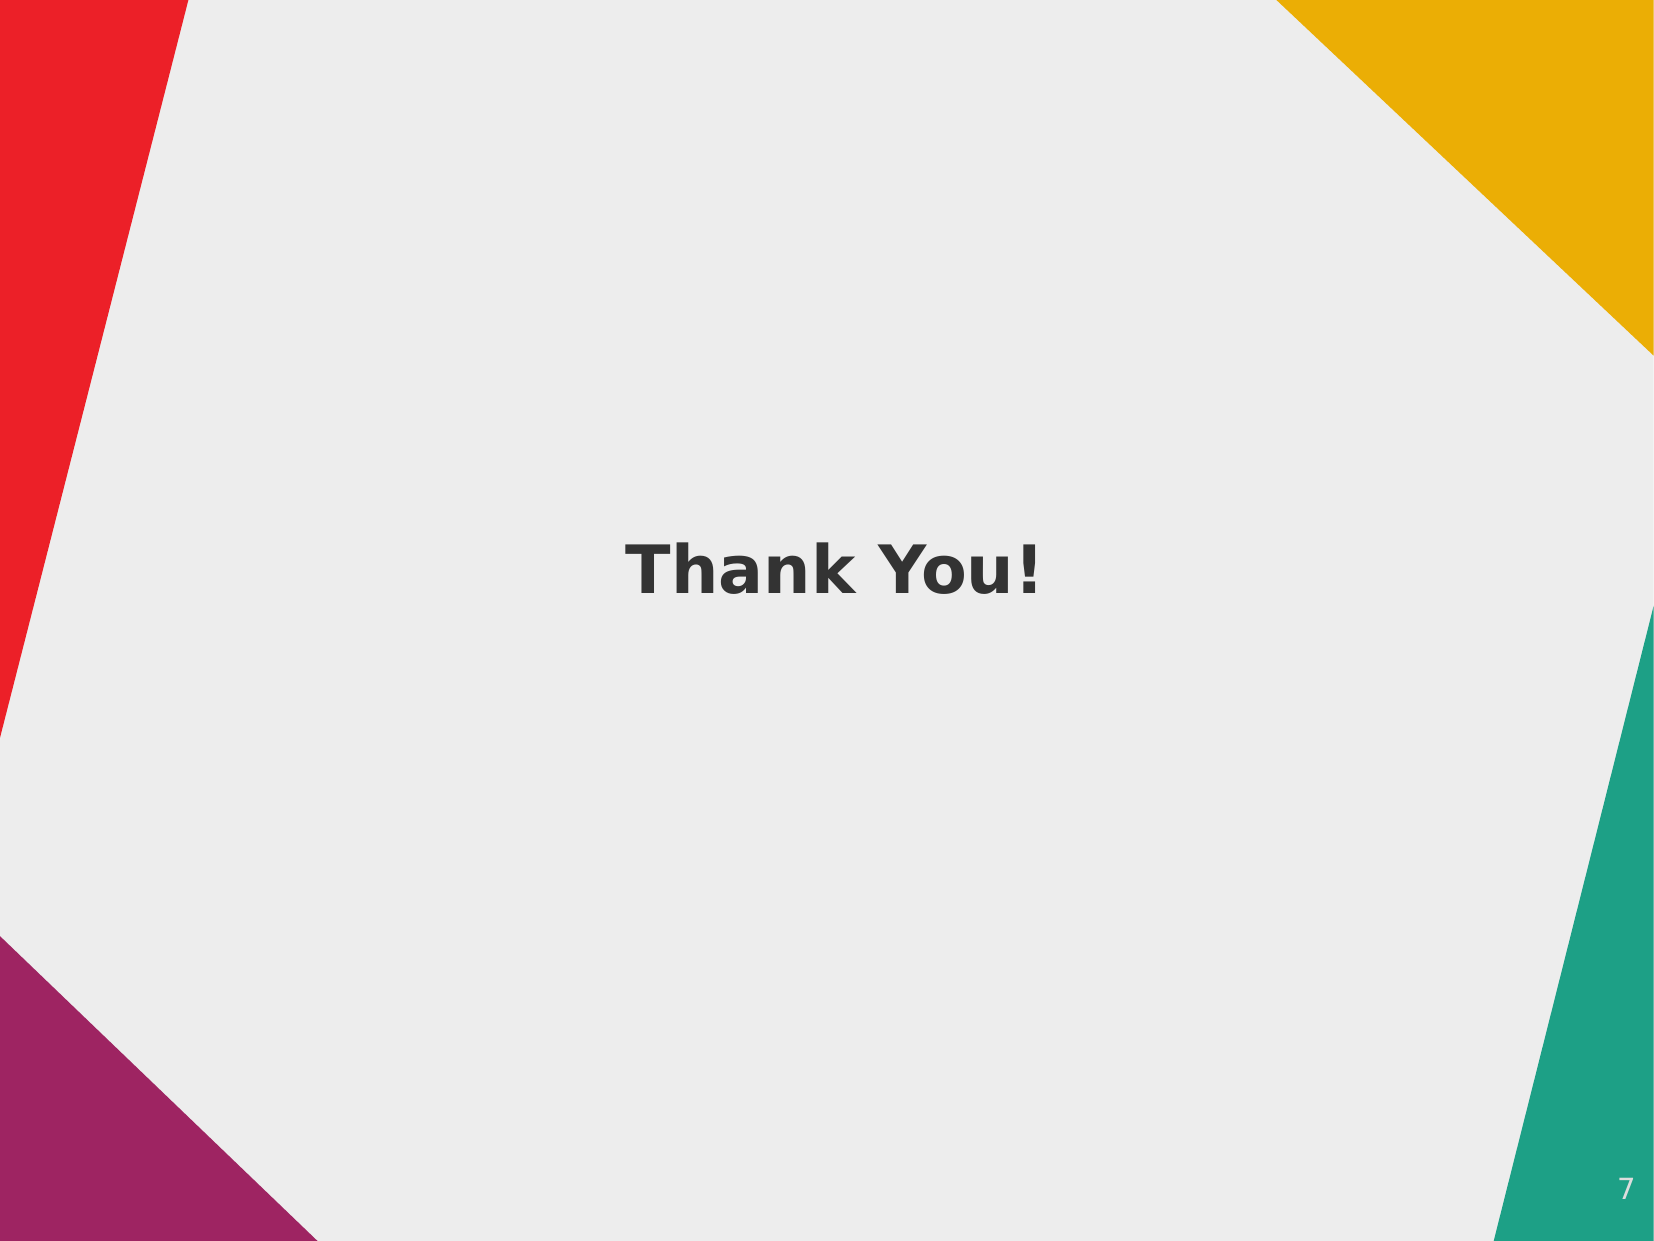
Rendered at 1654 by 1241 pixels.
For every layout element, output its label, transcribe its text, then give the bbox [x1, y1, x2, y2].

title Thank You! [123, 472, 1548, 670]
